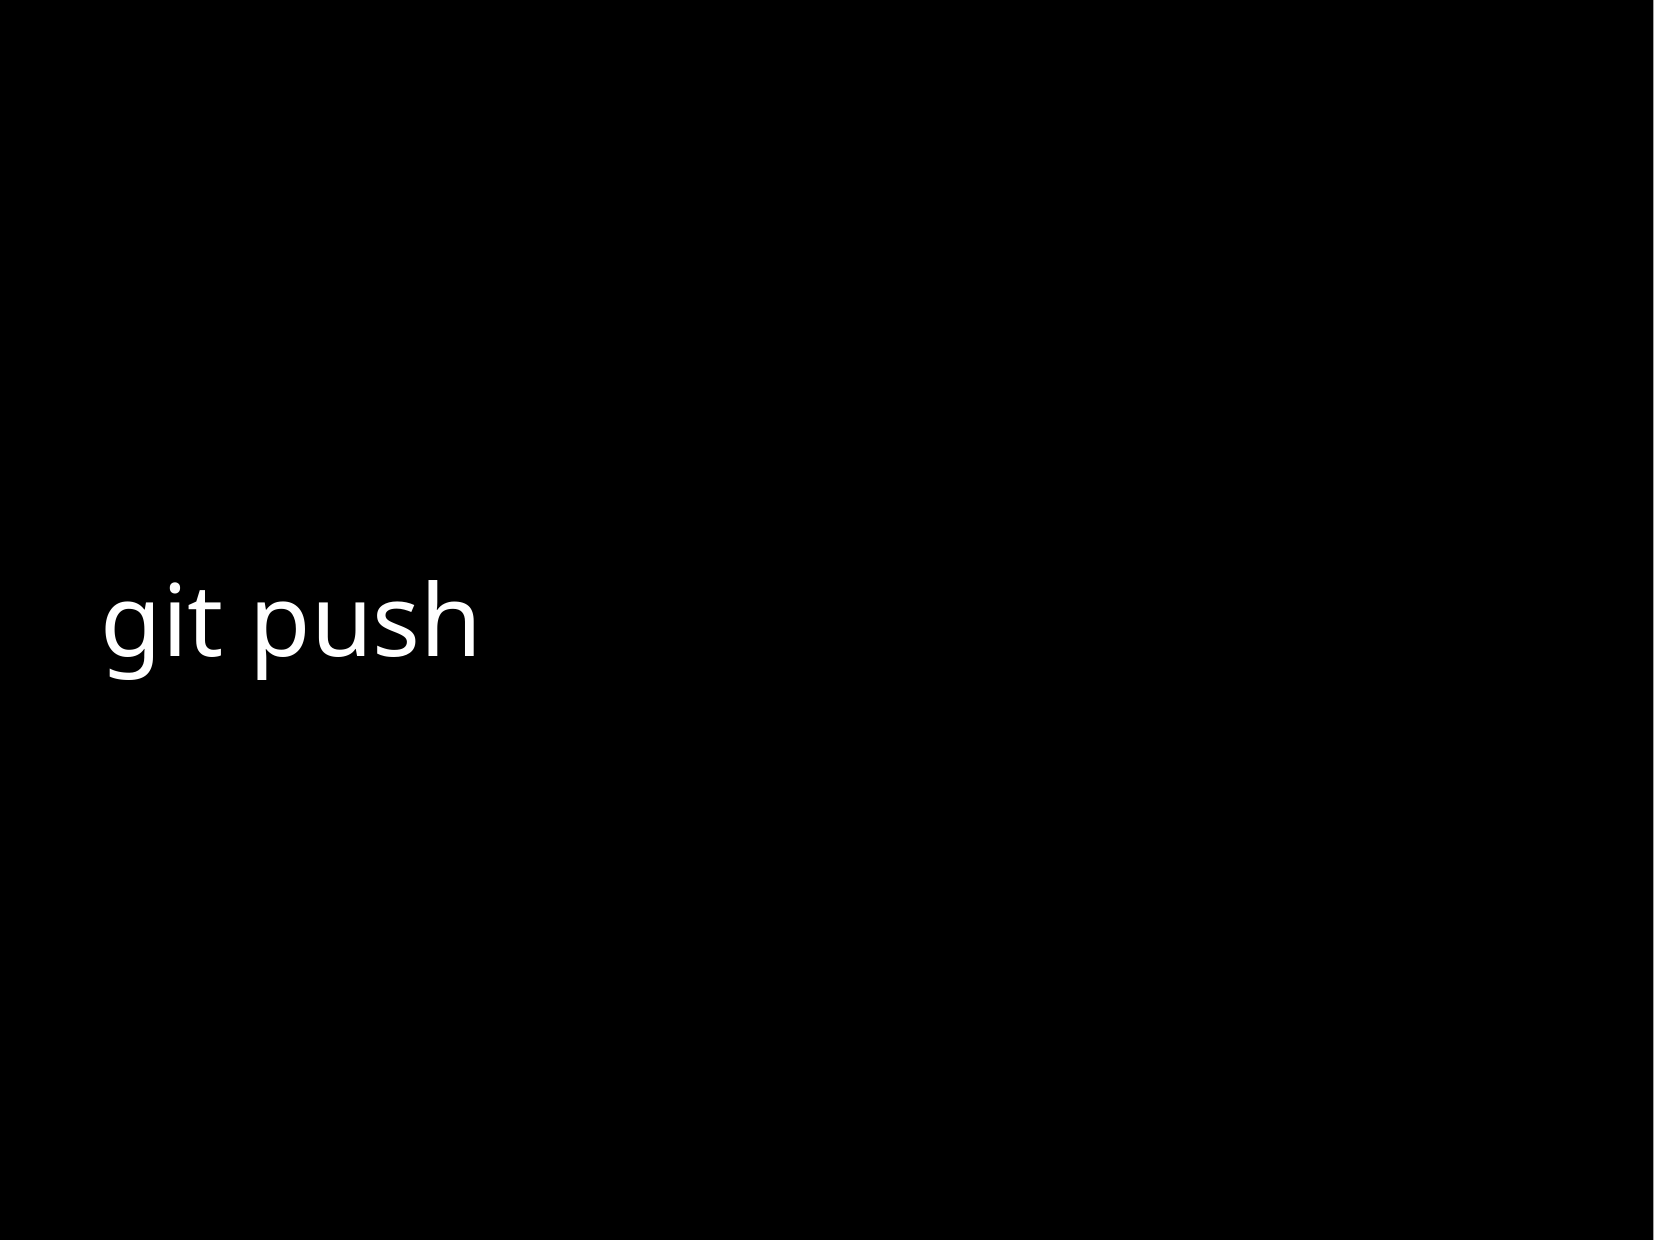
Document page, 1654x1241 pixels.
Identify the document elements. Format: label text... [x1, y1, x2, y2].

subtitle git push [88, 88, 1536, 1010]
